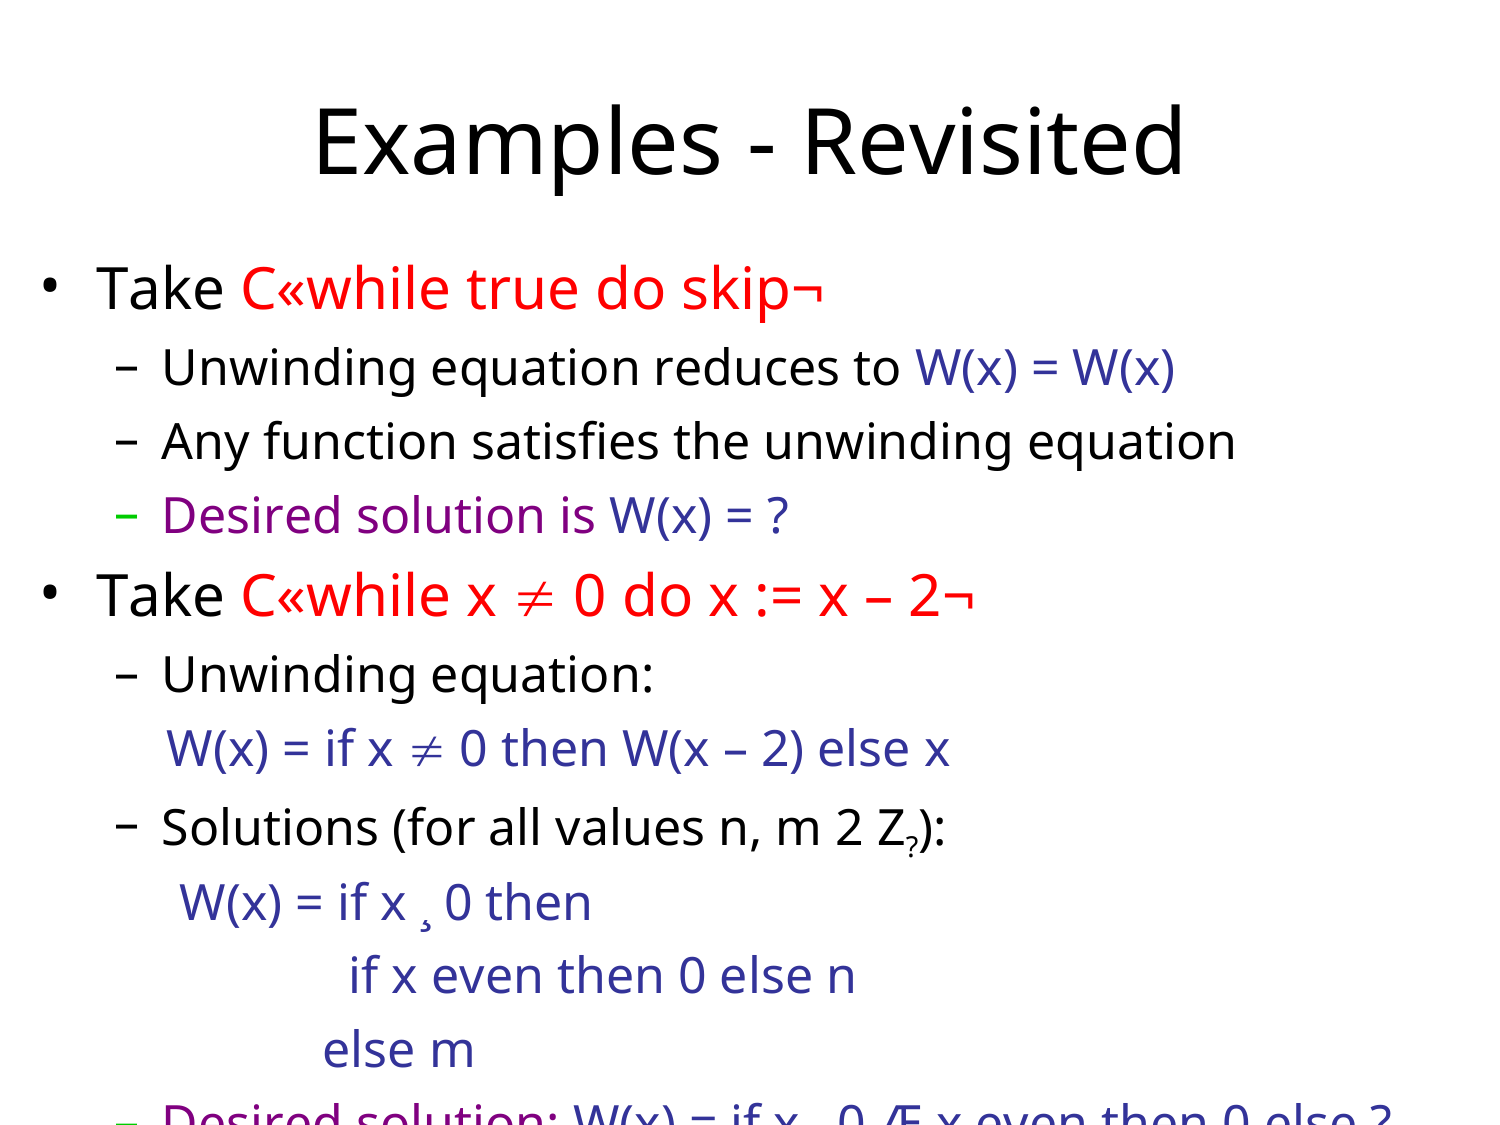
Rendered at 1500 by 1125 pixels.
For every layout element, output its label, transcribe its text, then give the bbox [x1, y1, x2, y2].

title Examples - Revisited [75, 45, 1426, 233]
list Take C«while true do skip¬ Unwinding equation reduces to W(x) = W(x) Any function satisfies the unwinding equation Desired solution is W(x) = ? Take C«while x  0 do x := x – 2¬ Unwinding equation: W(x) = if x  0 then W(x – 2) else x Solutions (for all values n, m 2 Z?): W(x) = if x ¸ 0 then if x even then 0 else n else m Desired solution: W(x) = if x ¸ 0 Æ x even then 0 else ? [24, 244, 1476, 1078]
